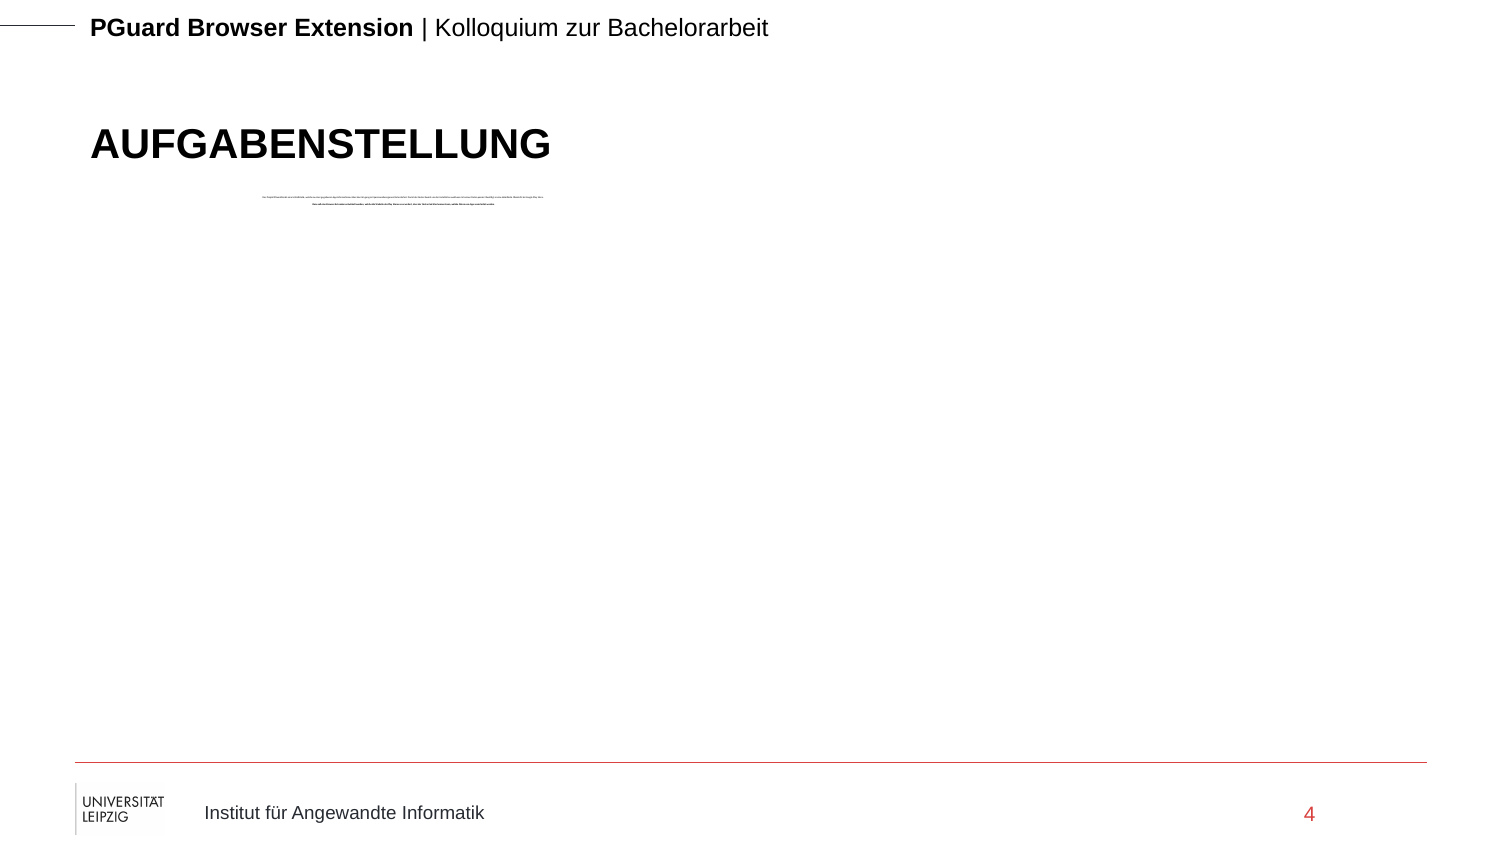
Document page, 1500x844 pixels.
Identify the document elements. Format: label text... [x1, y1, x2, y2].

list Das Projekt PGuard bietet eine Schnittstelle, welche zu einer gegebenen App Informationen über den Umgang mit personenbezogenen Daten liefert. Damit der Nutzer bereits vor der Installation weiß was mit seinen Daten passiert benötigt er eine detaillierte Übersicht im Google Play Store. Dazu soll eine Browser Extension entwickelt werden, welche die Website des Play Stores so erweitert, dass der Nutzer leicht erkennen kann, welche Daten von Apps verarbeitet werden. [75, 190, 1426, 756]
text_box [1303, 800, 1426, 834]
title Aufgabenstellung [75, 50, 1426, 175]
